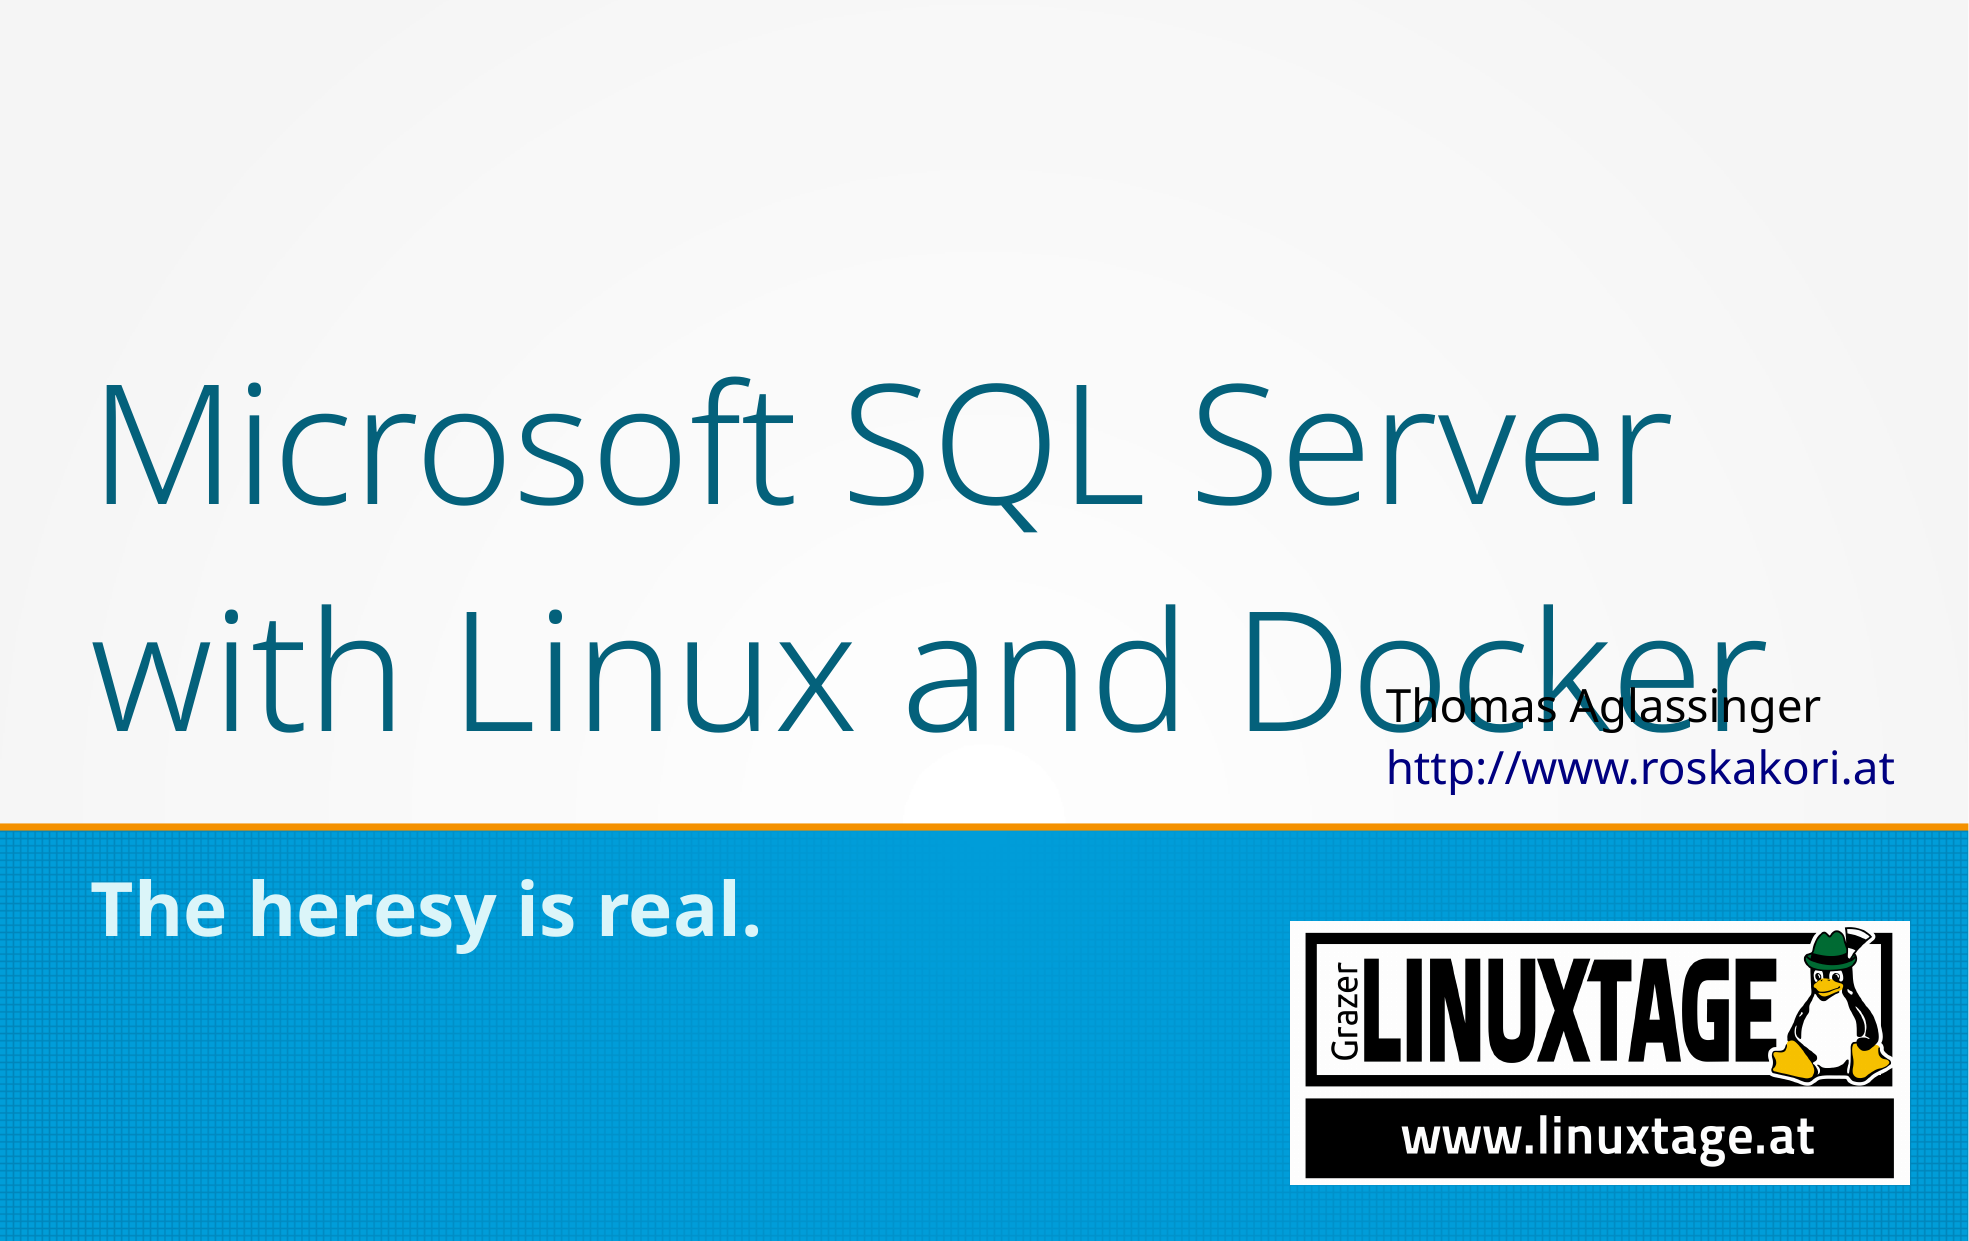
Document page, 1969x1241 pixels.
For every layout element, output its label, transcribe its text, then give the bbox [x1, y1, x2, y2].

title Microsoft SQL Server with Linux and Docker [90, 49, 1862, 781]
subtitle The heresy is real. [90, 855, 1861, 1111]
text_box Thomas Aglassinger http://www.roskakori.at [1380, 676, 1966, 796]
picture [1291, 922, 1909, 1184]
picture [0, 0, 1969, 830]
